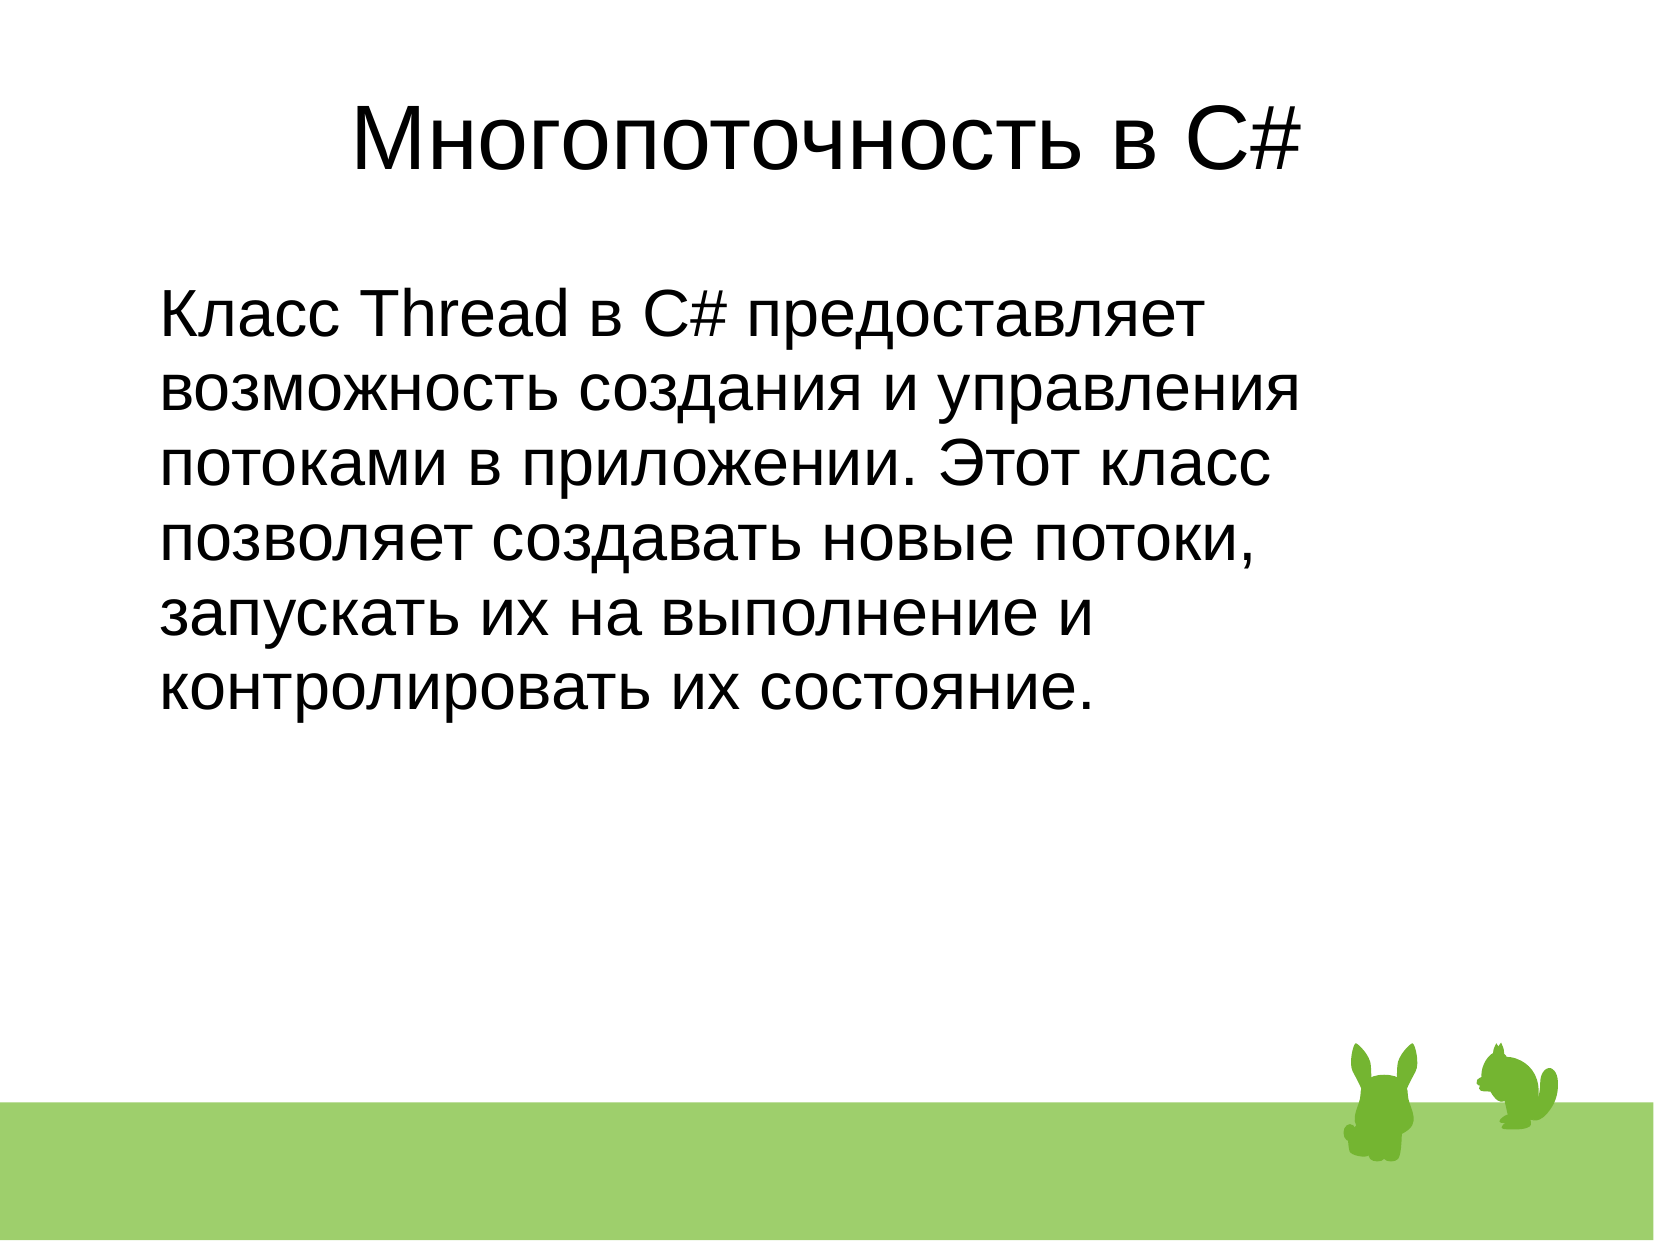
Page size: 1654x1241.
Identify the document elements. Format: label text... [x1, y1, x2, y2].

list Класс Thread в C# предоставляет возможность создания и управления потоками в приложении. Этот класс позволяет создавать новые потоки, запускать их на выполнение и контролировать их состояние. [88, 275, 1565, 985]
title Многопоточность в C# [88, 39, 1565, 237]
